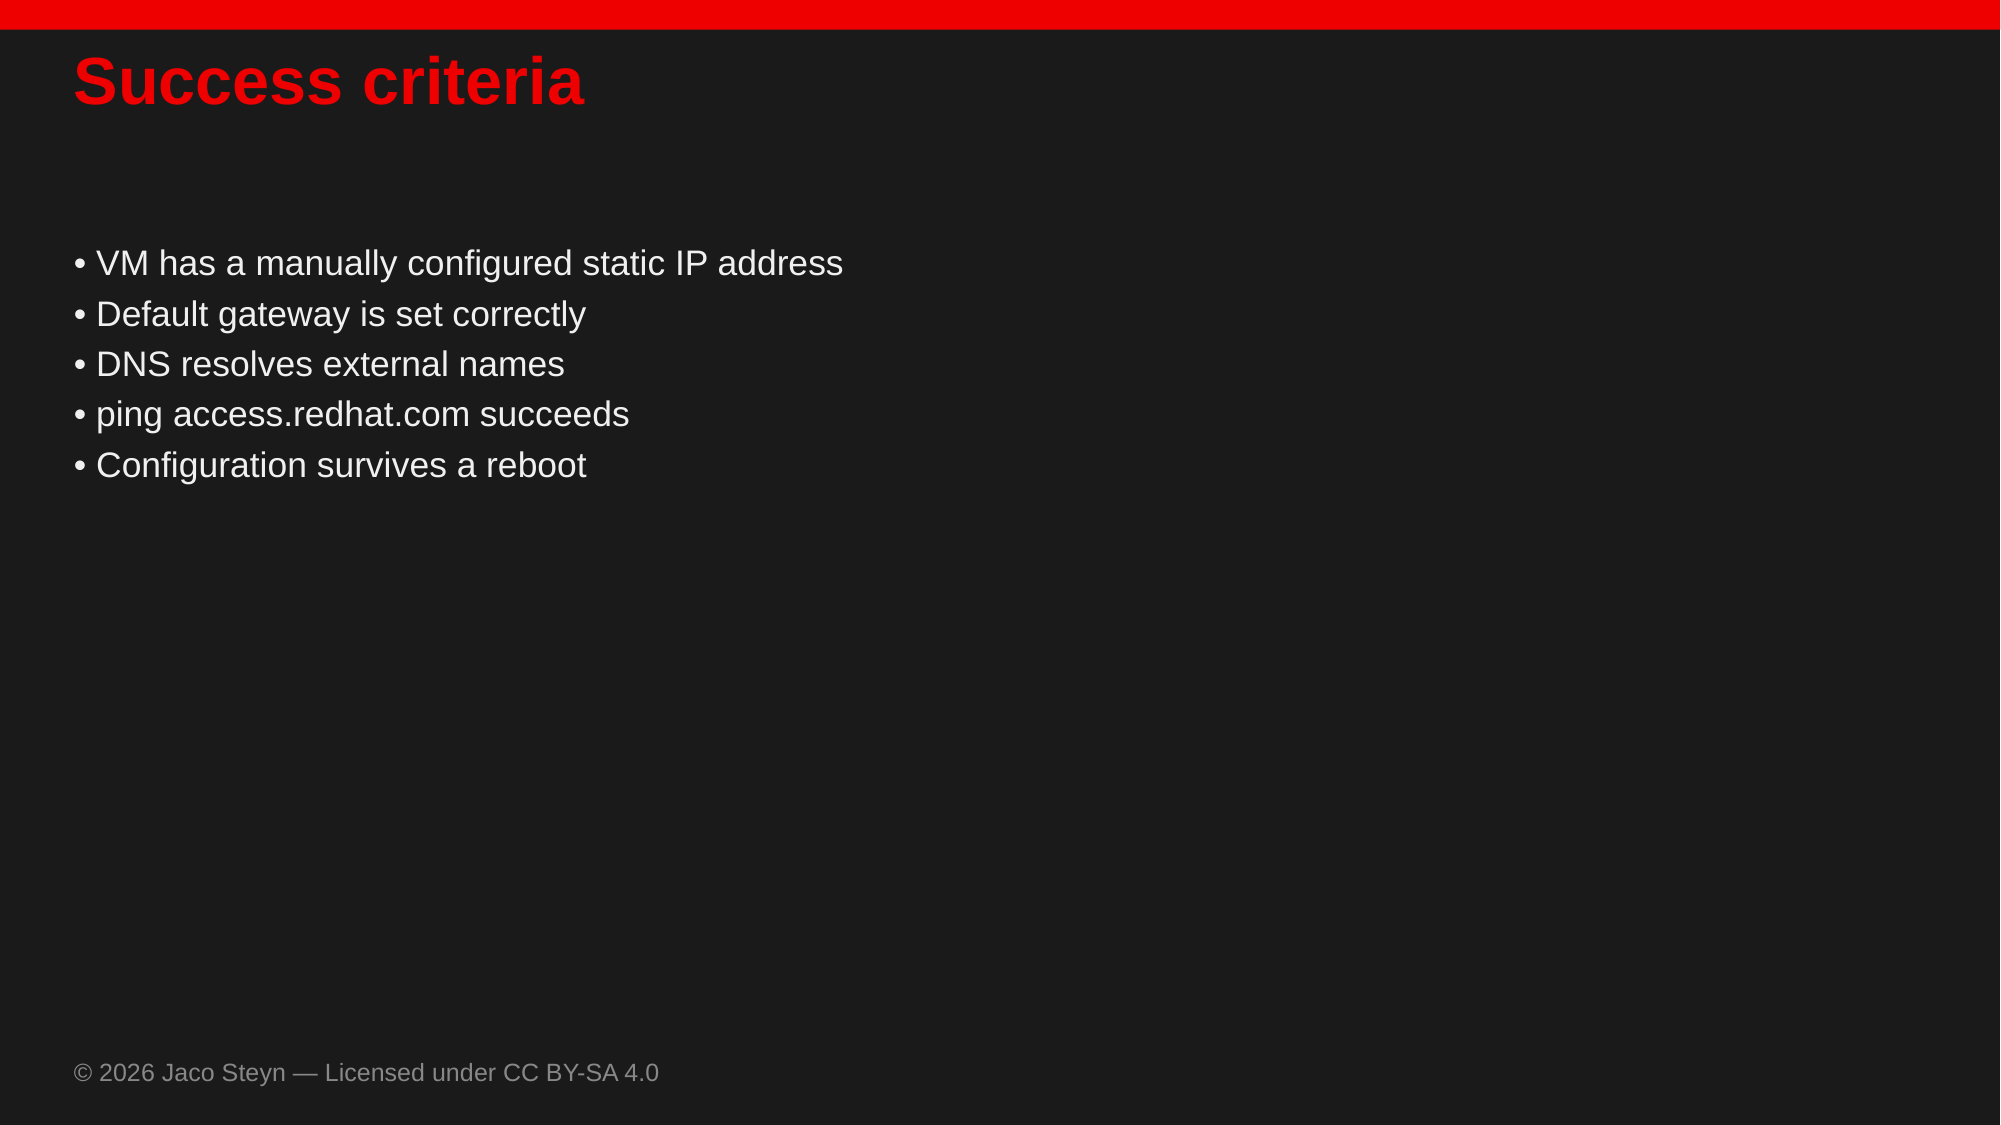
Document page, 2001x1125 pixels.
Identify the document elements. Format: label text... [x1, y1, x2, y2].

text_box [0, 0, 2001, 30]
text_box © 2026 Jaco Steyn — Licensed under CC BY-SA 4.0 [59, 1051, 1942, 1093]
text_box Success criteria [59, 36, 1942, 208]
text_box • VM has a manually configured static IP address • Default gateway is set correctly • DNS resolves external names • ping access.redhat.com succeeds • Configuration survives a reboot [59, 236, 1942, 1037]
